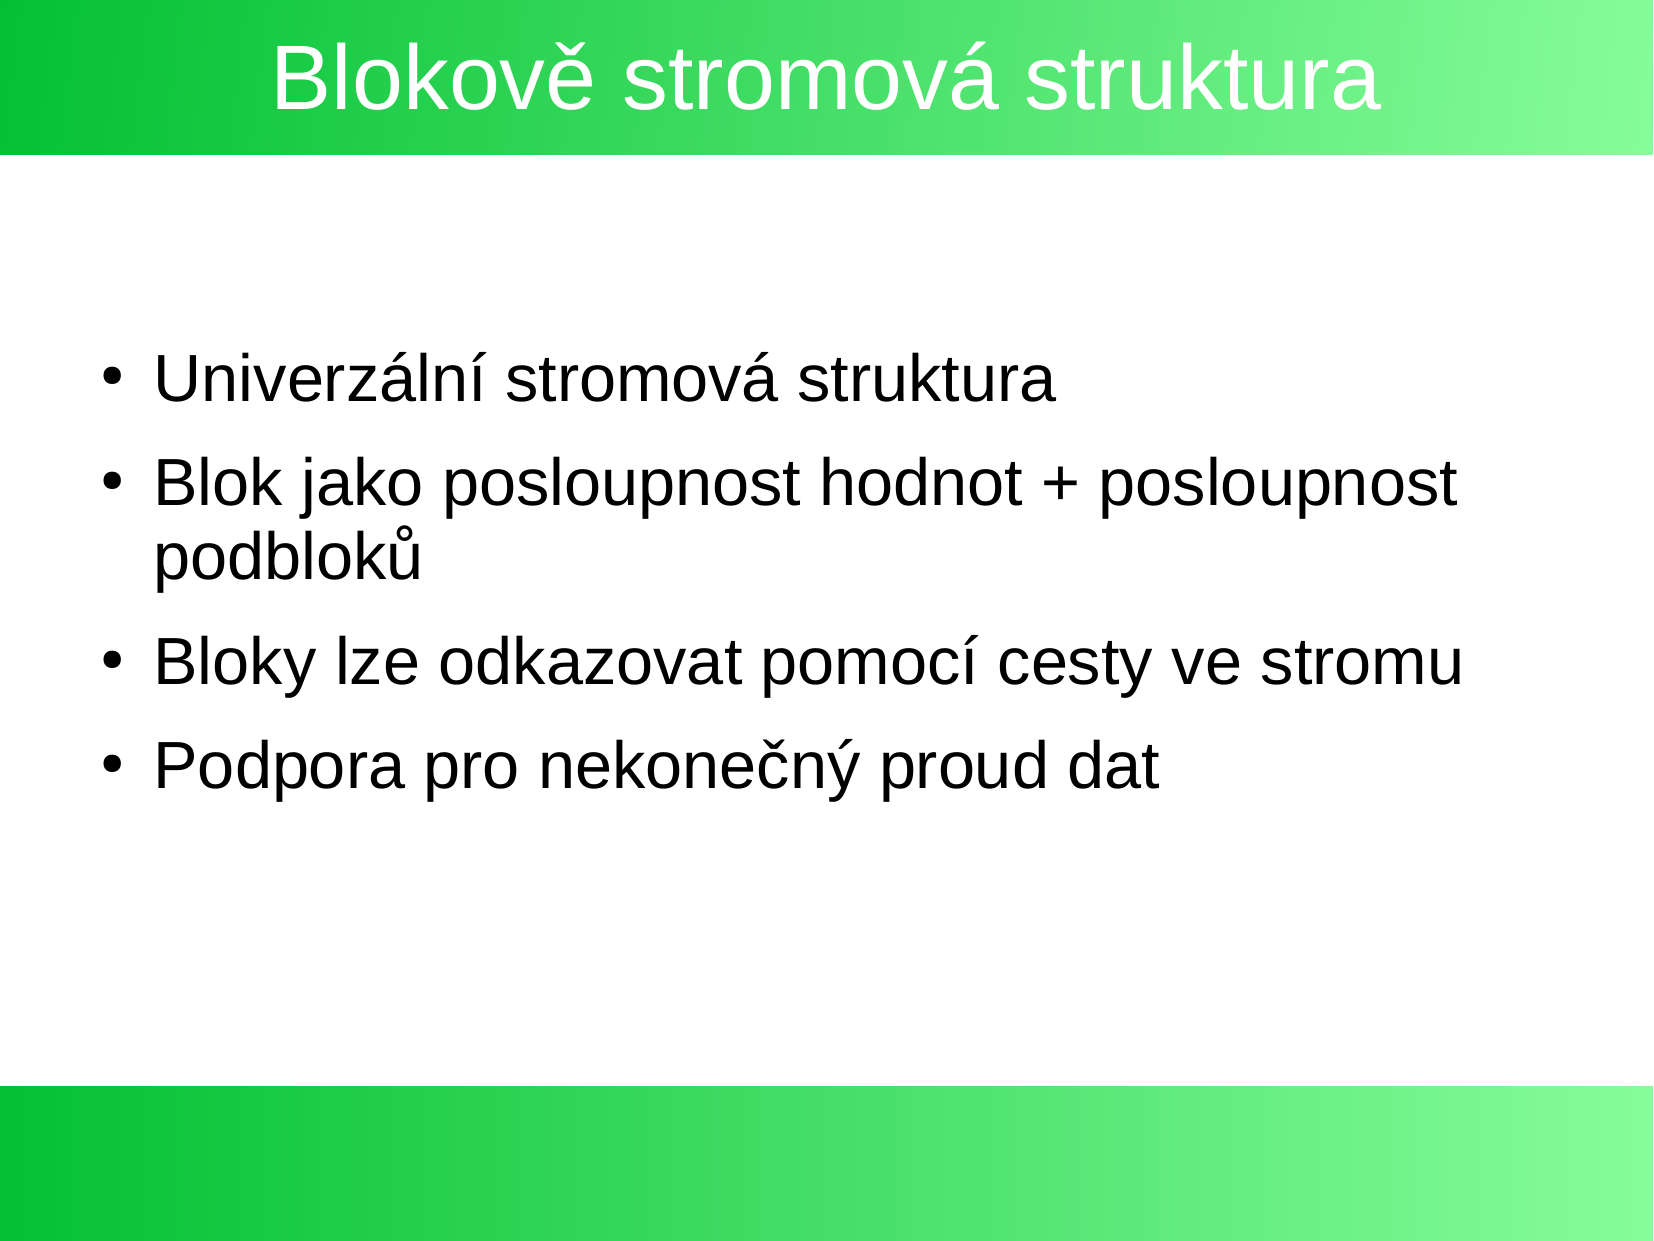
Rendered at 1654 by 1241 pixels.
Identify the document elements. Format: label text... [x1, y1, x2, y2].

title Blokově stromová struktura [82, 25, 1571, 130]
list Univerzální stromová struktura Blok jako posloupnost hodnot + posloupnost podbloků Bloky lze odkazovat pomocí cesty ve stromu Podpora pro nekonečný proud dat [82, 236, 1571, 1010]
